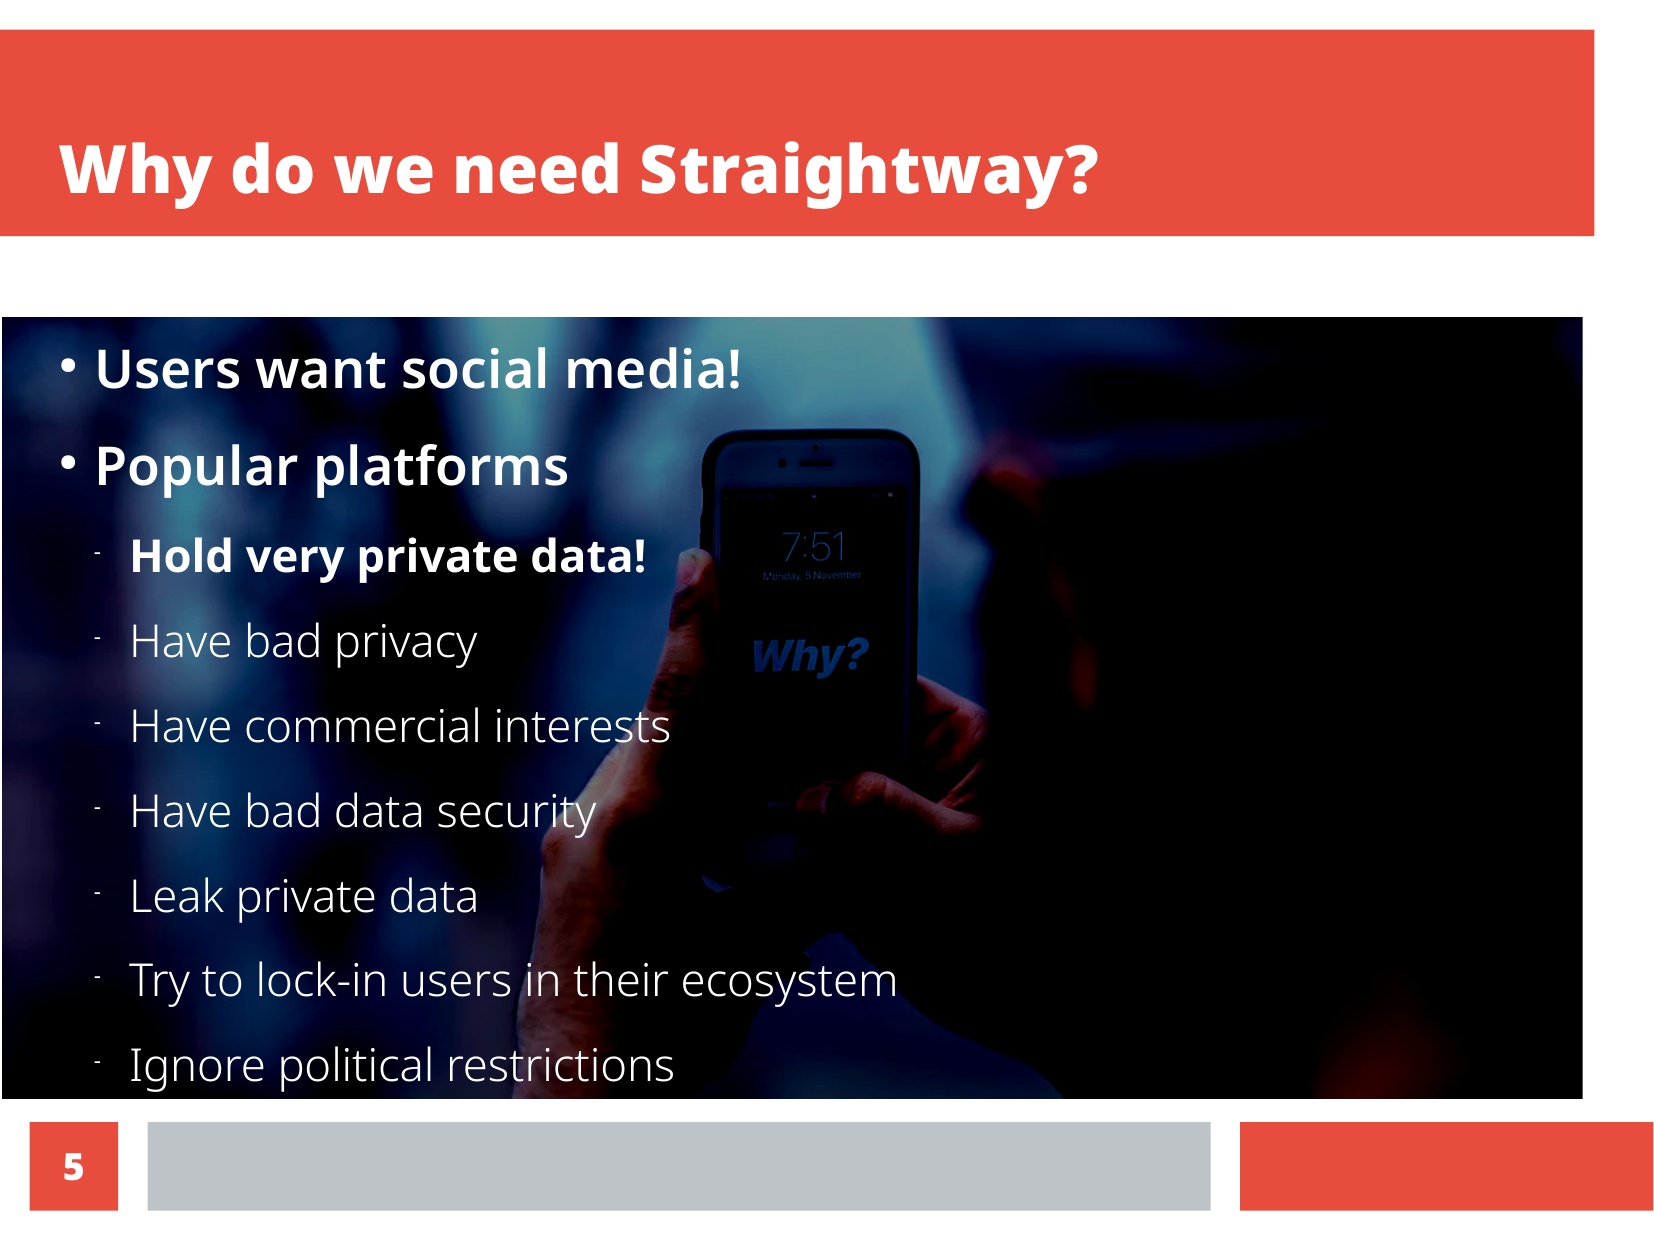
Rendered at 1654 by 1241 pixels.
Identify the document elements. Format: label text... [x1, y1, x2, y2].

title Why do we need Straightway? [59, 64, 1595, 213]
picture [2, 317, 1583, 1099]
list Users want social media! Popular platforms Hold very private data! Have bad privacy Have commercial interests Have bad data security Leak private data Try to lock-in users in their ecosystem Ignore political restrictions [59, 330, 1565, 1099]
